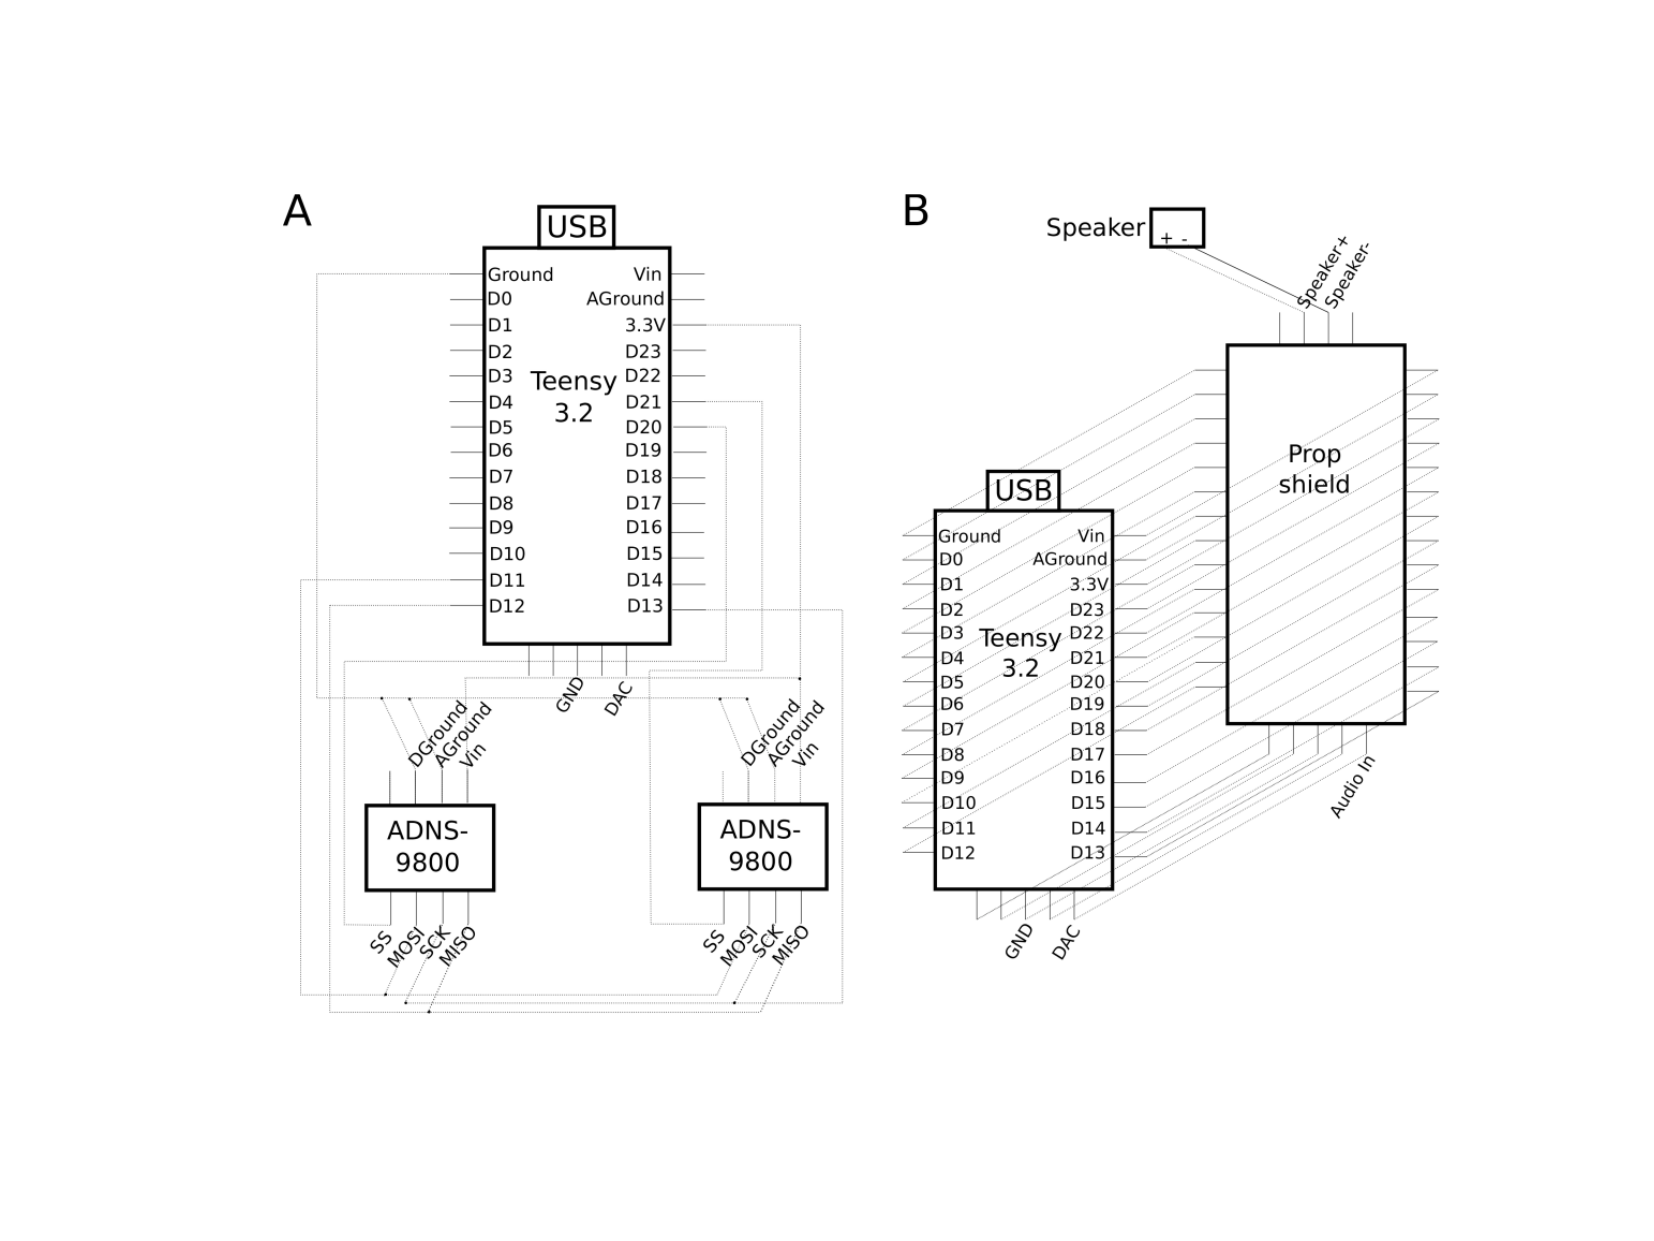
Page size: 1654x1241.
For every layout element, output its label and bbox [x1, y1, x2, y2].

picture [283, 194, 1441, 1015]
